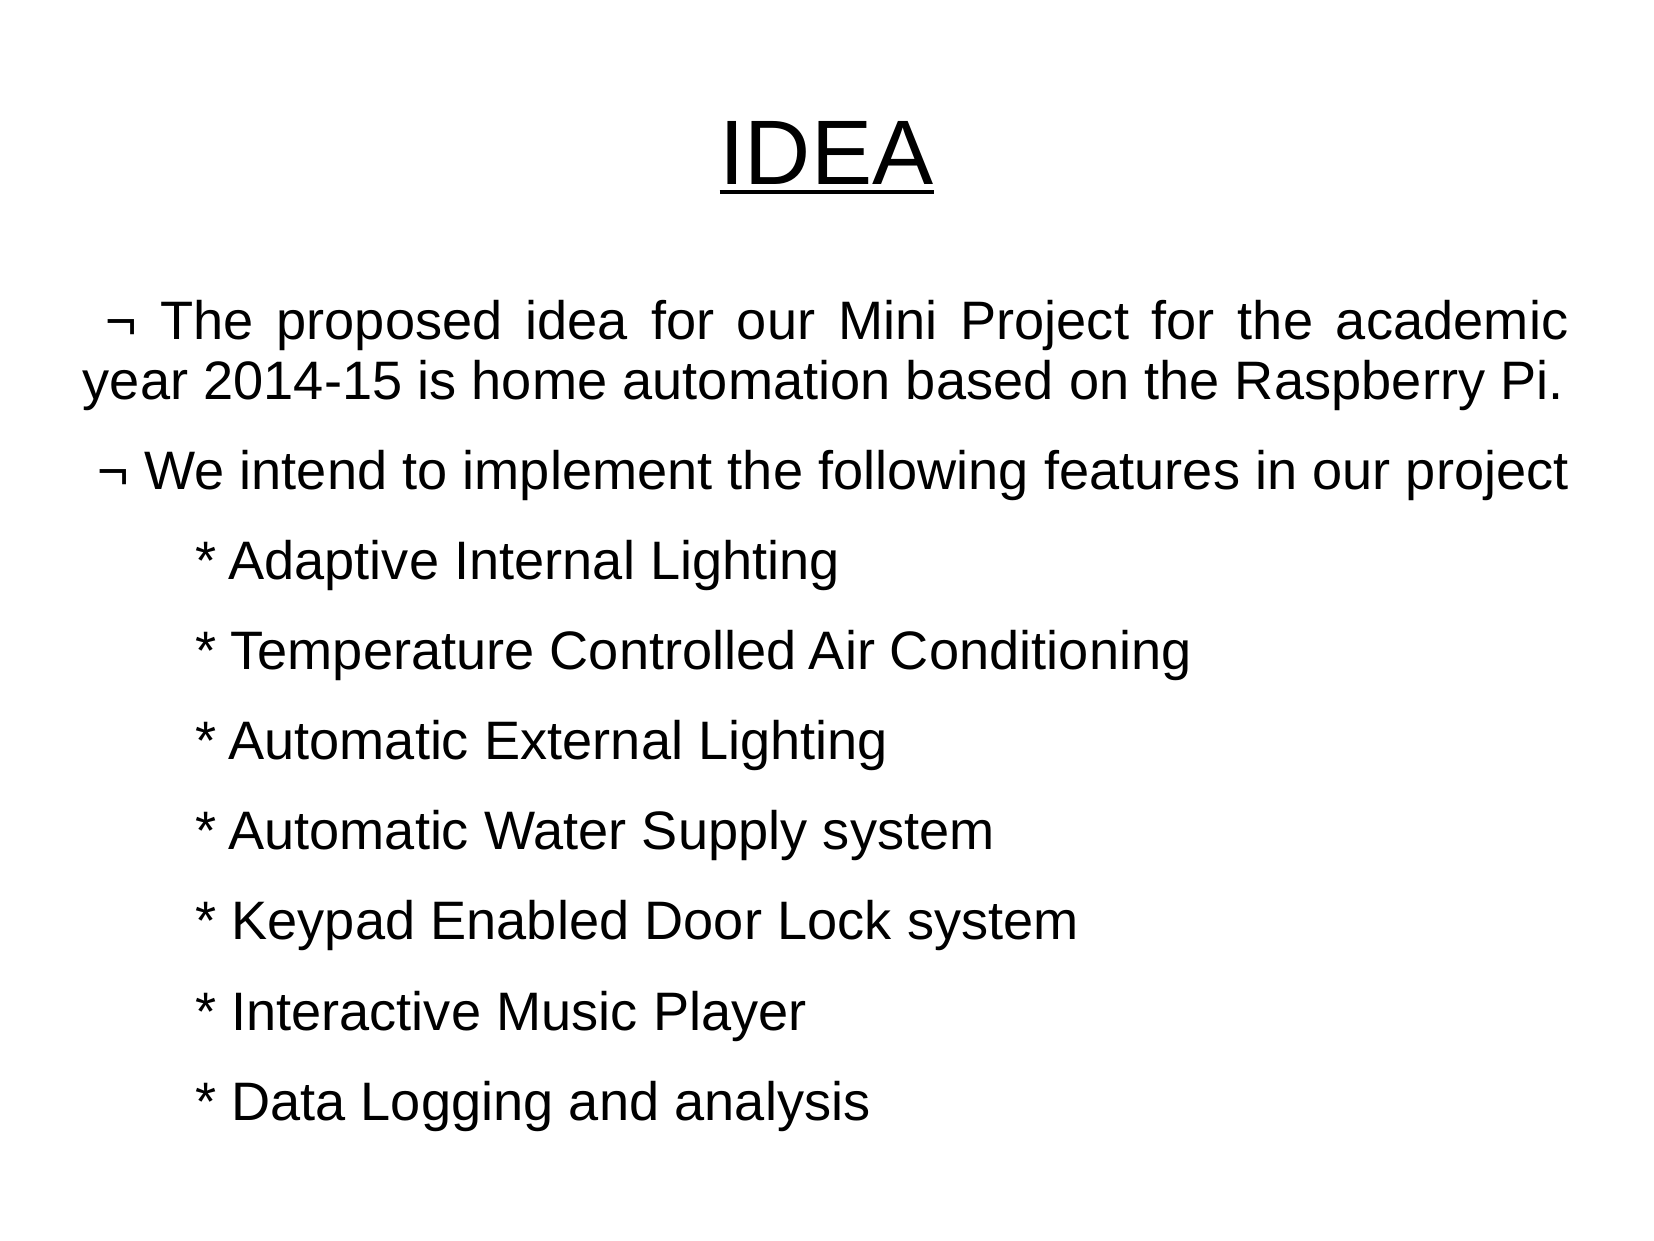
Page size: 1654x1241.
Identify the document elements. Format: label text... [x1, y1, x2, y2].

title IDEA [82, 49, 1571, 257]
list ¬ The proposed idea for our Mini Project for the academic year 2014-15 is home automation based on the Raspberry Pi. ¬ We intend to implement the following features in our project * Adaptive Internal Lighting * Temperature Controlled Air Conditioning * Automatic External Lighting * Automatic Water Supply system * Keypad Enabled Door Lock system * Interactive Music Player * Data Logging and analysis [82, 290, 1571, 1132]
